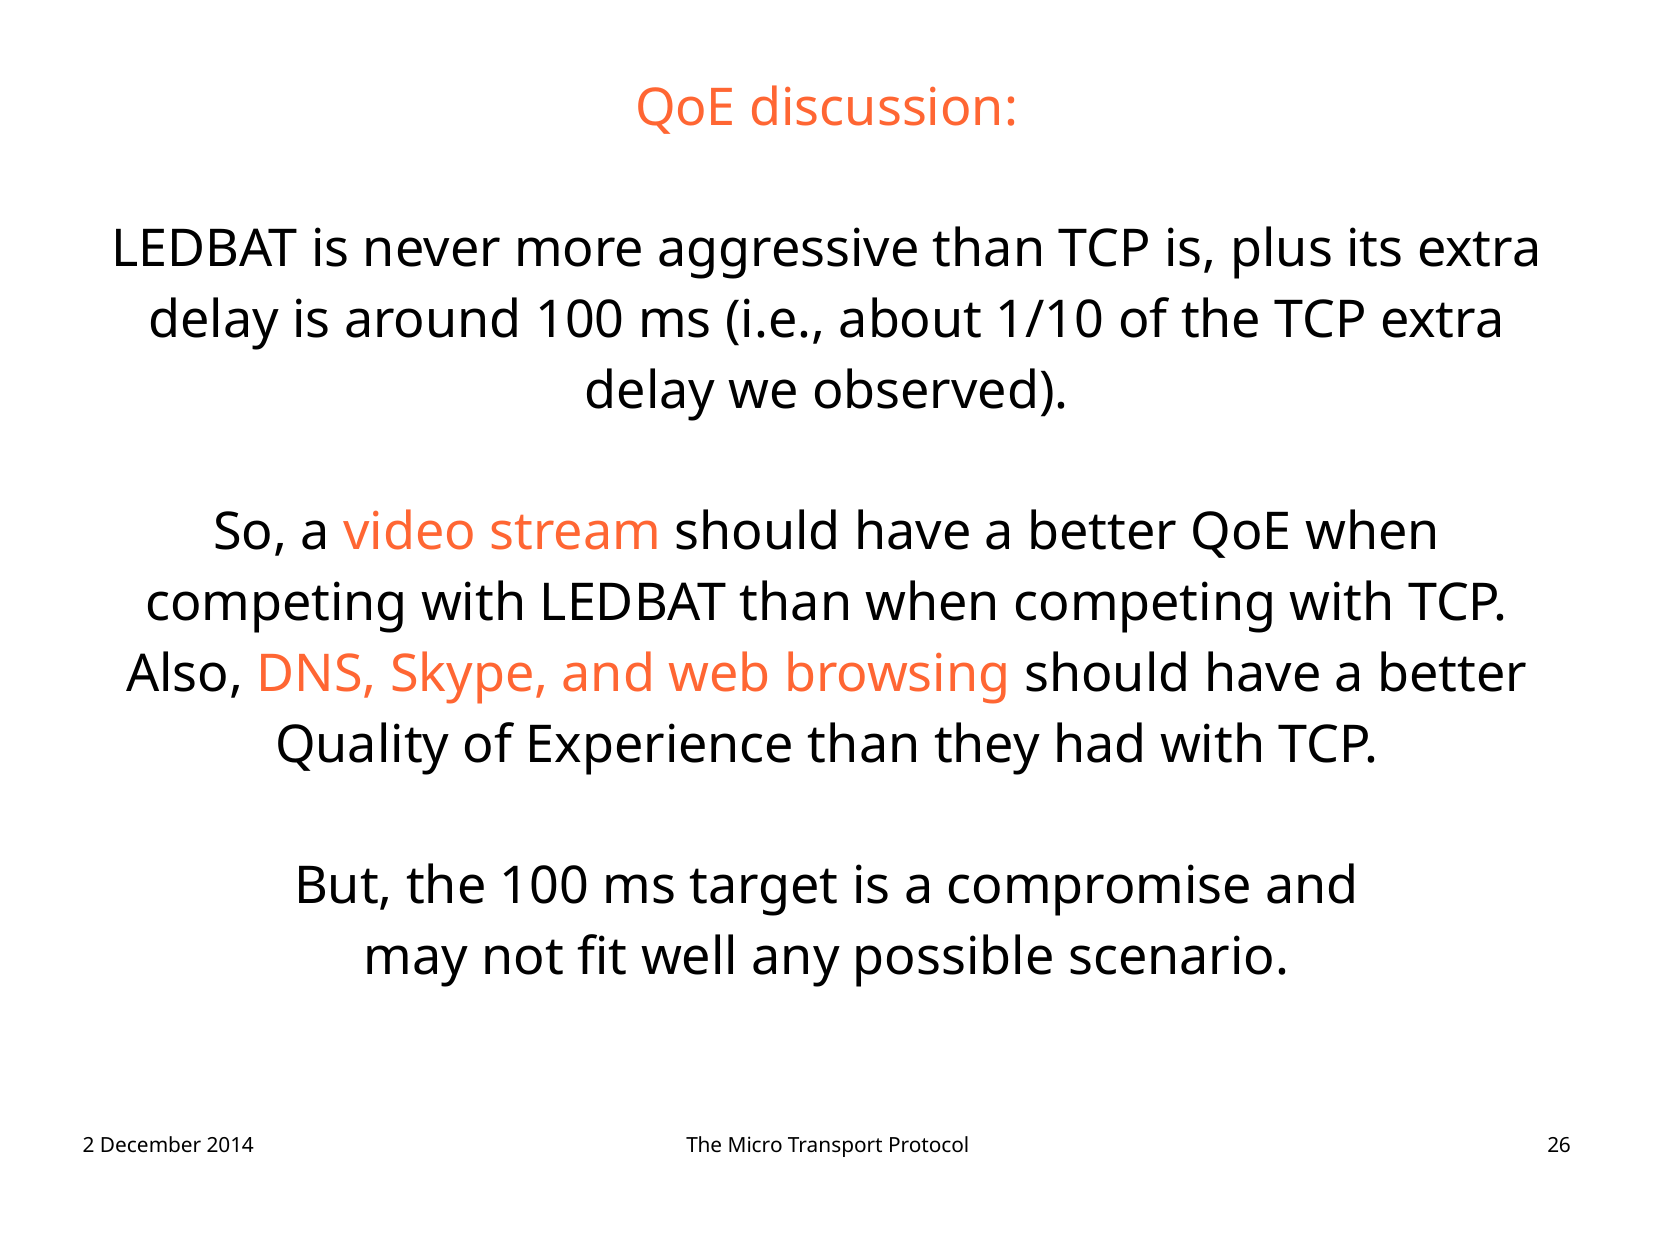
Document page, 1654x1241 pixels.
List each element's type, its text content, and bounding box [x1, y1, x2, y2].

subtitle QoE discussion: LEDBAT is never more aggressive than TCP is, plus its extra delay is around 100 ms (i.e., about 1/10 of the TCP extra delay we observed). So, a video stream should have a better QoE when competing with LEDBAT than when competing with TCP. Also, DNS, Skype, and web browsing should have a better Quality of Experience than they had with TCP. But, the 100 ms target is a compromise and may not fit well any possible scenario. [82, 49, 1571, 1010]
